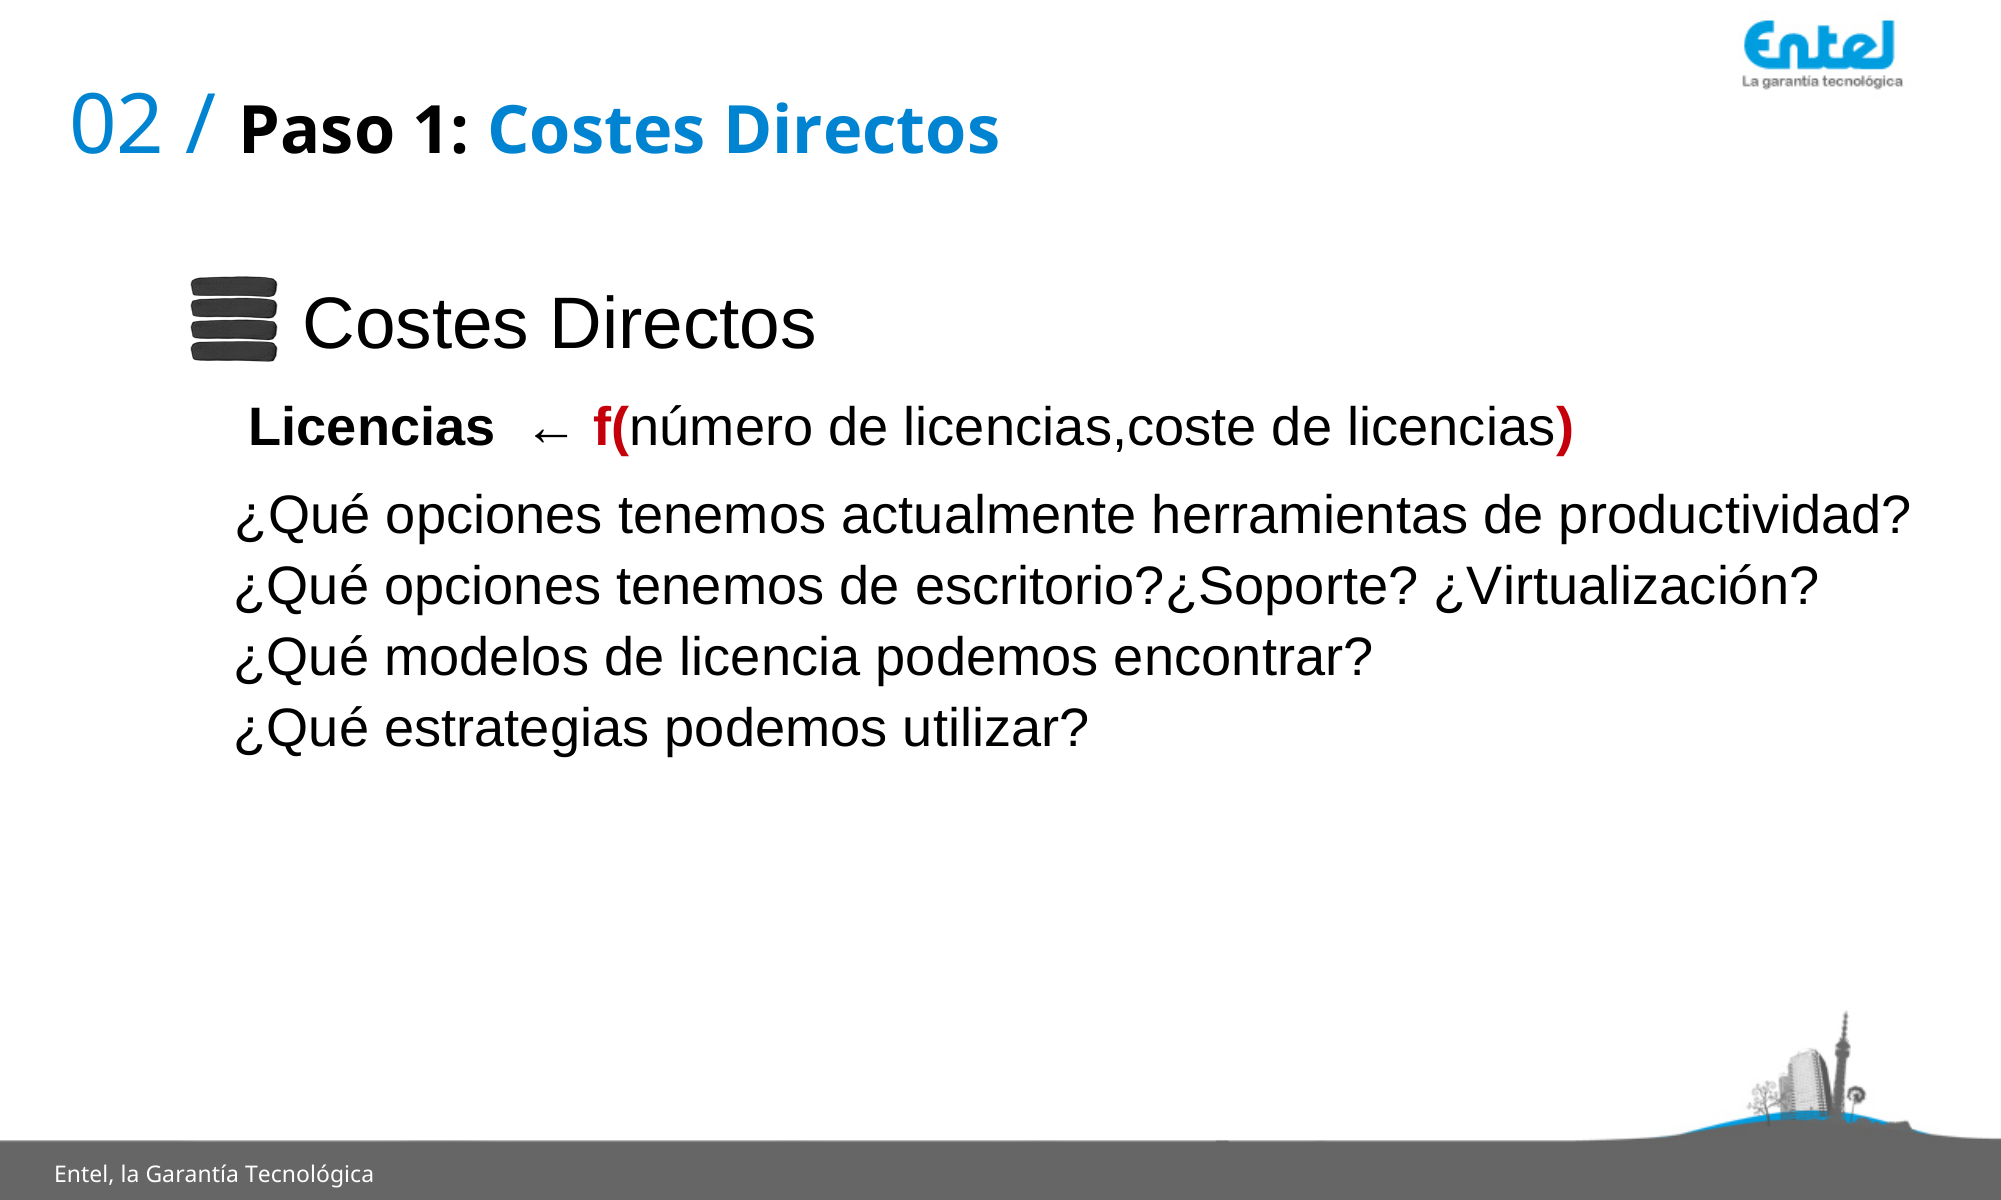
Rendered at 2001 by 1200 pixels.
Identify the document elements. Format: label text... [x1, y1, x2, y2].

text_box Costes Directos [287, 268, 833, 371]
text_box ¿Qué opciones tenemos de escritorio?¿Soporte? ¿Virtualización? [218, 543, 1878, 623]
picture [0, 0, 2001, 1200]
text_box ← f(número de licencias,coste de licencias) [512, 383, 1590, 464]
text_box Entel, la Garantía Tecnológica [39, 1137, 966, 1198]
text_box ¿Qué estrategias podemos utilizar? [218, 685, 1199, 765]
text_box ¿Qué opciones tenemos actualmente herramientas de productividad? [220, 472, 1930, 553]
text_box Licencias [233, 383, 512, 464]
text_box ¿Qué modelos de licencia podemos encontrar? [218, 614, 1390, 695]
text_box 02 / Paso 1: Costes Directos [51, 61, 1625, 202]
